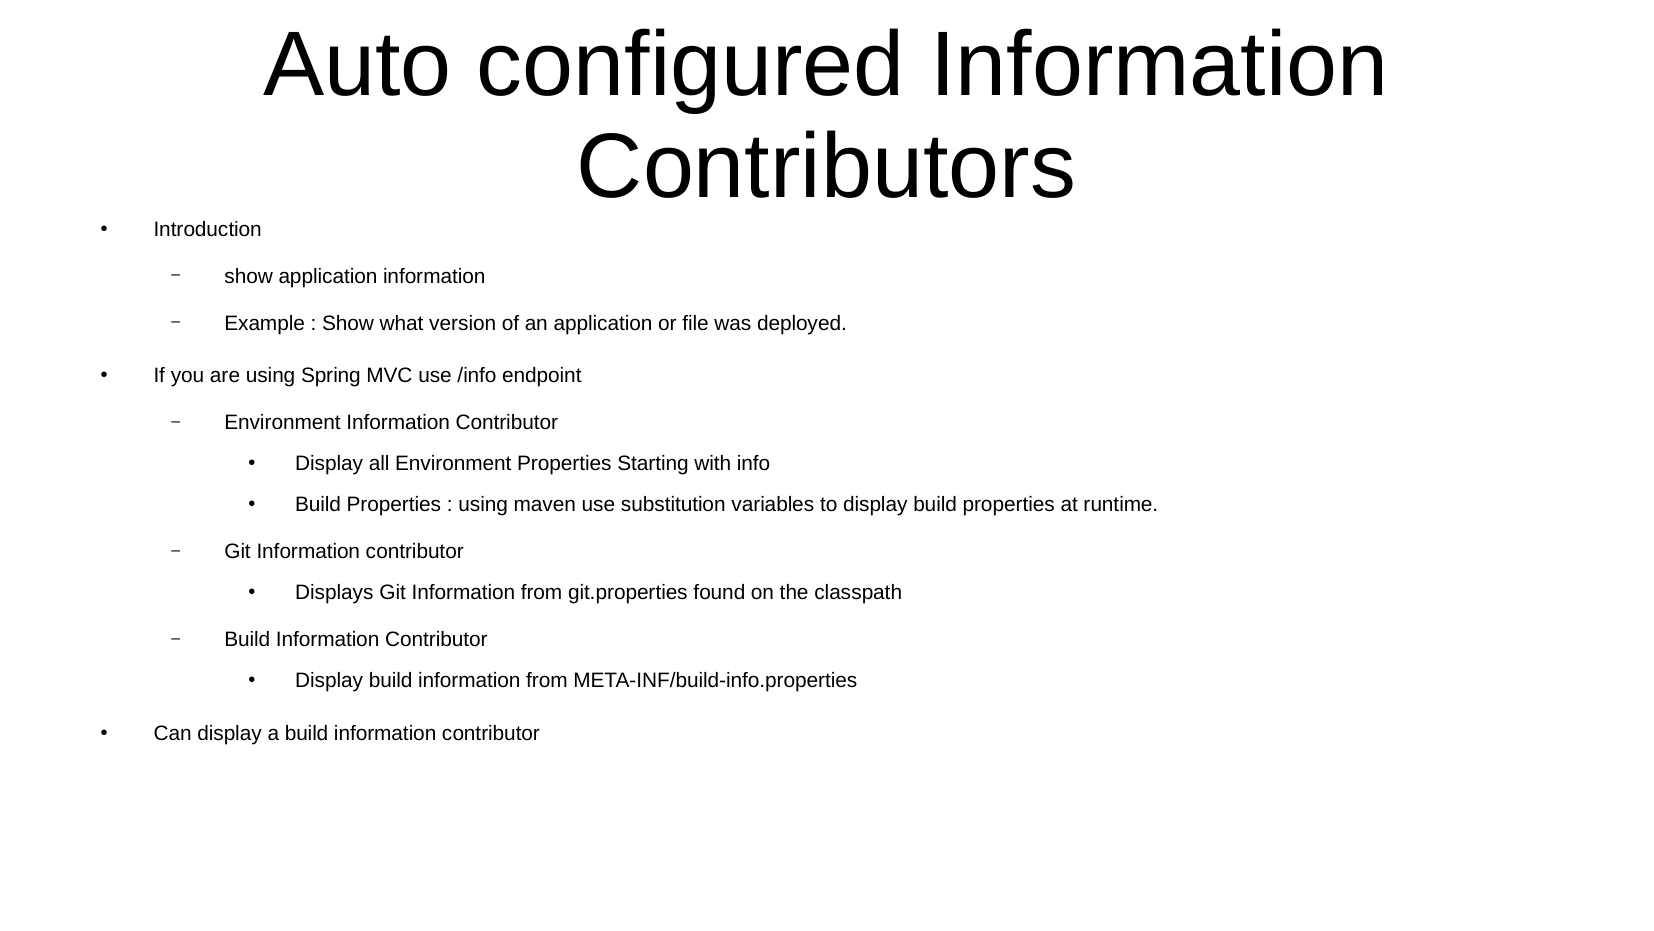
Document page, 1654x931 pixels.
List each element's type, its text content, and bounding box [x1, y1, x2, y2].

list Introduction show application information Example : Show what version of an application or file was deployed. If you are using Spring MVC use /info endpoint Environment Information Contributor Display all Environment Properties Starting with info Build Properties : using maven use substitution variables to display build properties at runtime. Git Information contributor Displays Git Information from git.properties found on the classpath Build Information Contributor Display build information from META-INF/build-info.properties Can display a build information contributor [82, 217, 1621, 901]
title Auto configured Information Contributors [82, 12, 1571, 217]
